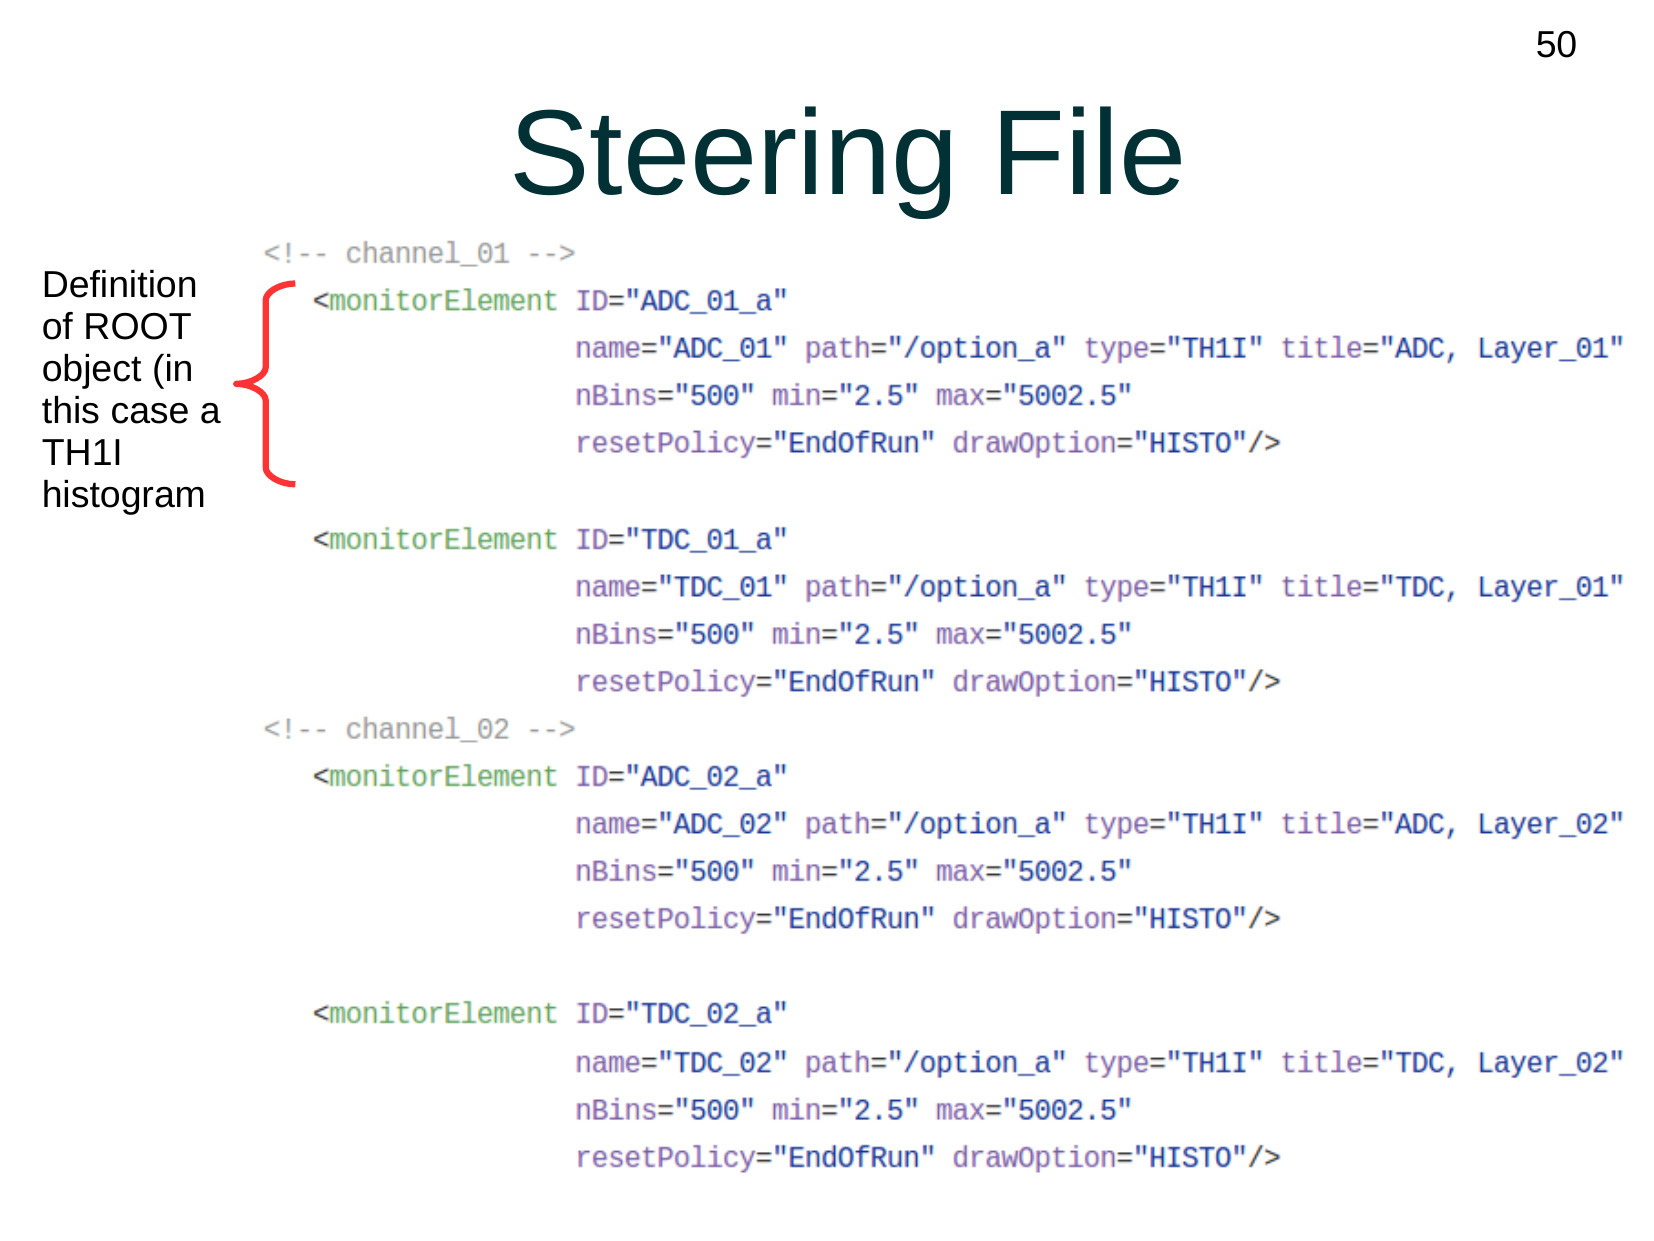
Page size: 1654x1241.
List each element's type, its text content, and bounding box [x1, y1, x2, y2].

text_box <number> [1521, 16, 1654, 84]
text_box Definition of ROOT object (in this case a TH1I histogram [27, 256, 252, 552]
picture [251, 225, 1645, 1182]
title Steering File [82, 49, 1571, 256]
